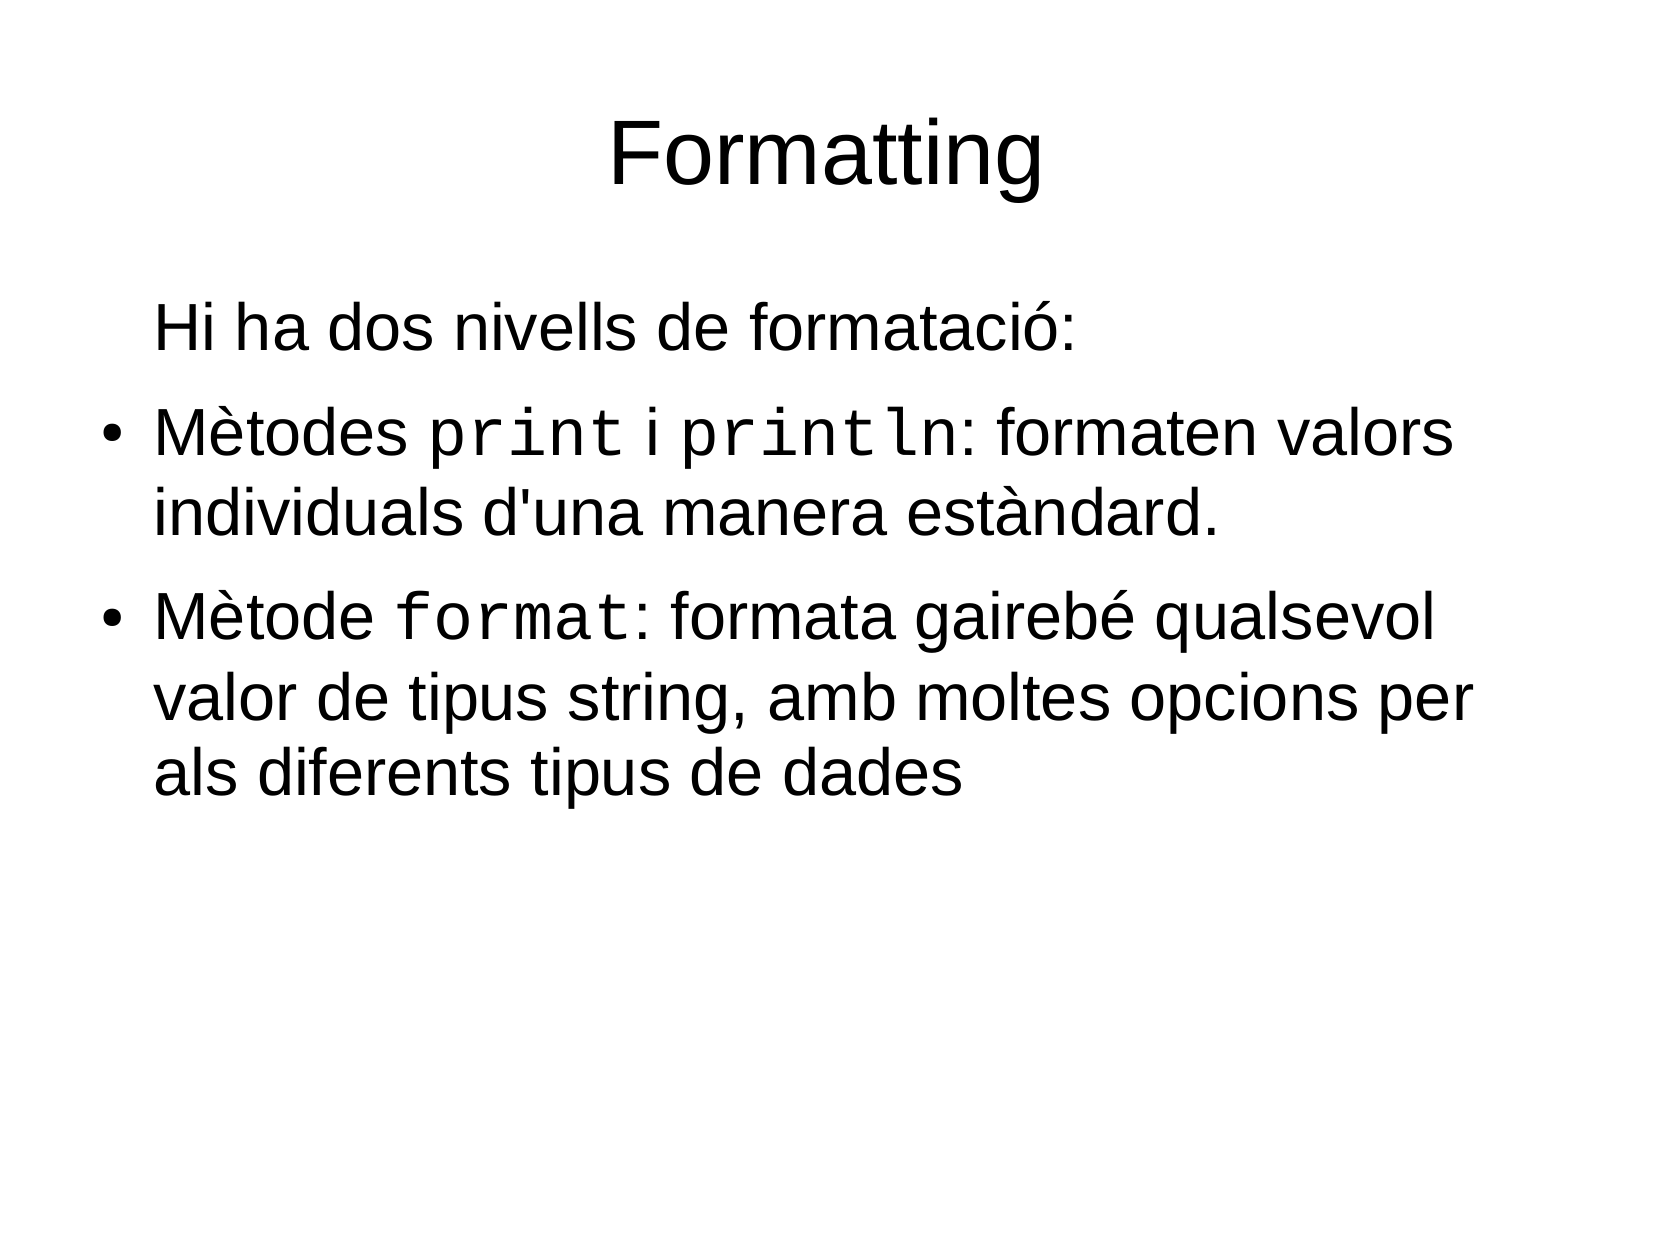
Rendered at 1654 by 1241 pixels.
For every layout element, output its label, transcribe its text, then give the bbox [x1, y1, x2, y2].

title Formatting [82, 49, 1571, 257]
list Hi ha dos nivells de formatació: Mètodes print i println: formaten valors individuals d'una manera estàndard. Mètode format: formata gairebé qualsevol valor de tipus string, amb moltes opcions per als diferents tipus de dades [82, 290, 1571, 1010]
